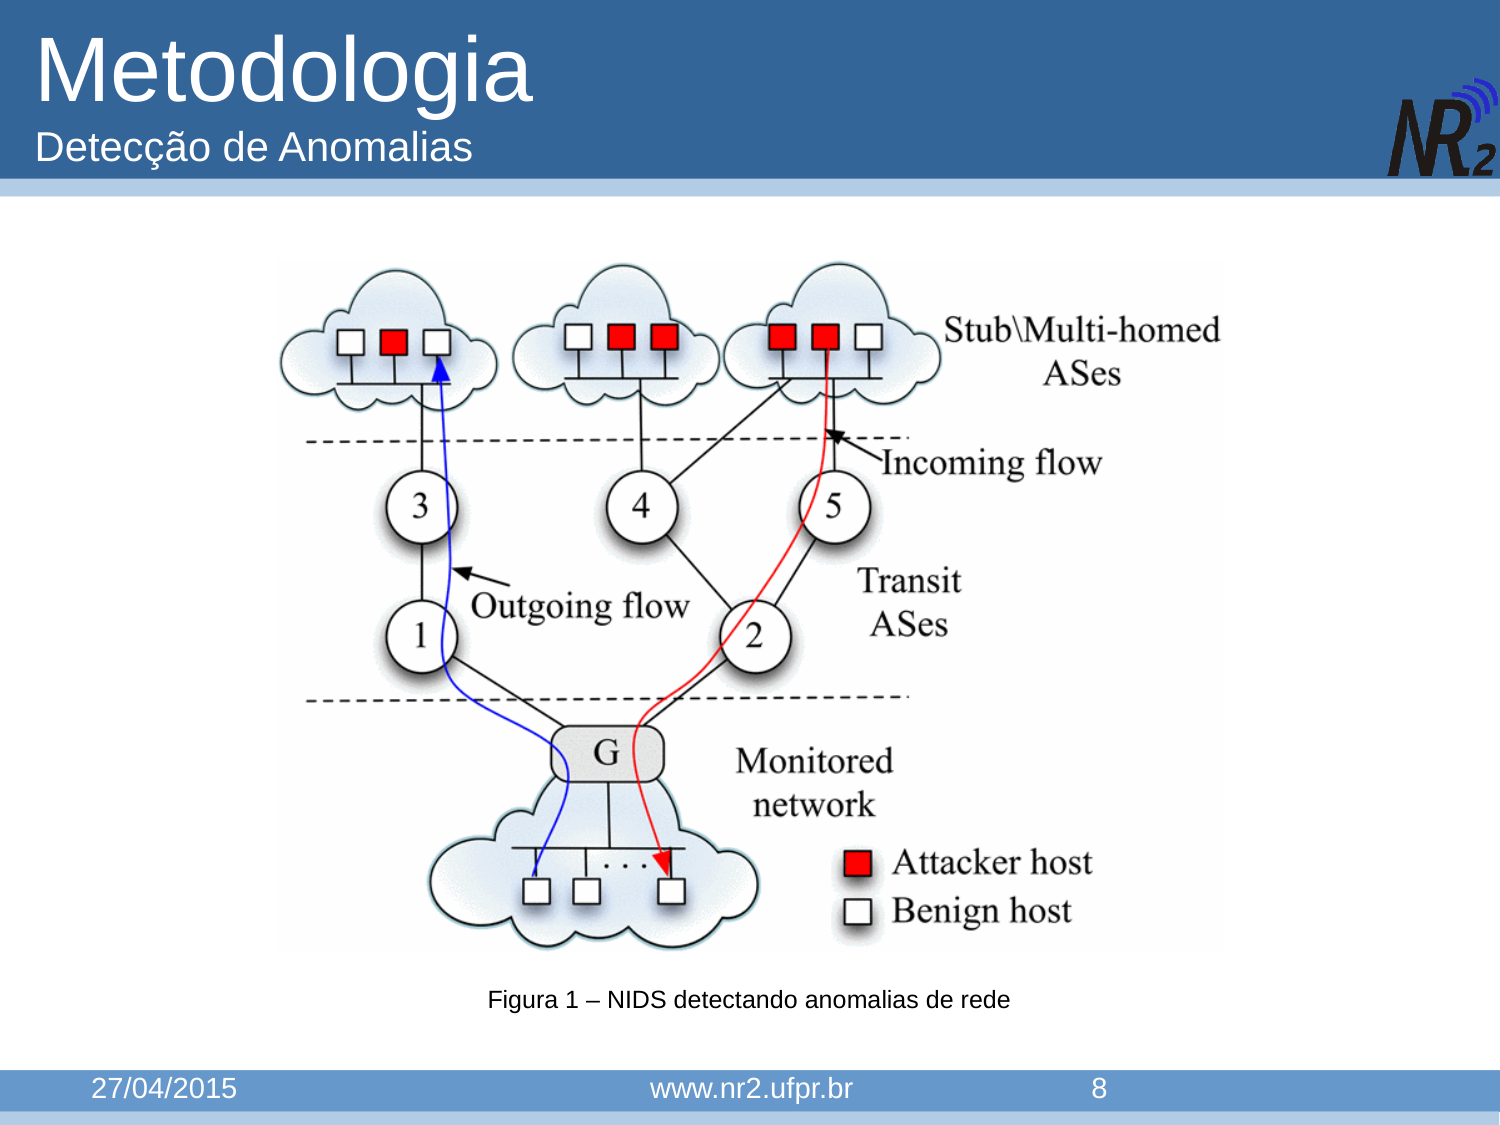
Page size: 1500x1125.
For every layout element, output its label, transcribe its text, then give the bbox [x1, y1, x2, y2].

picture [1387, 78, 1498, 176]
text_box www.nr2.ufpr.br [513, 1061, 990, 1114]
text_box 27/04/2015 [76, 1061, 427, 1109]
picture [277, 259, 1223, 953]
text_box Figura 1 – NIDS detectando anomalias de rede [472, 976, 1028, 1020]
text_box Metodologia Detecção de Anomalias [19, 27, 1380, 153]
text_box <número> [1076, 1061, 1427, 1114]
